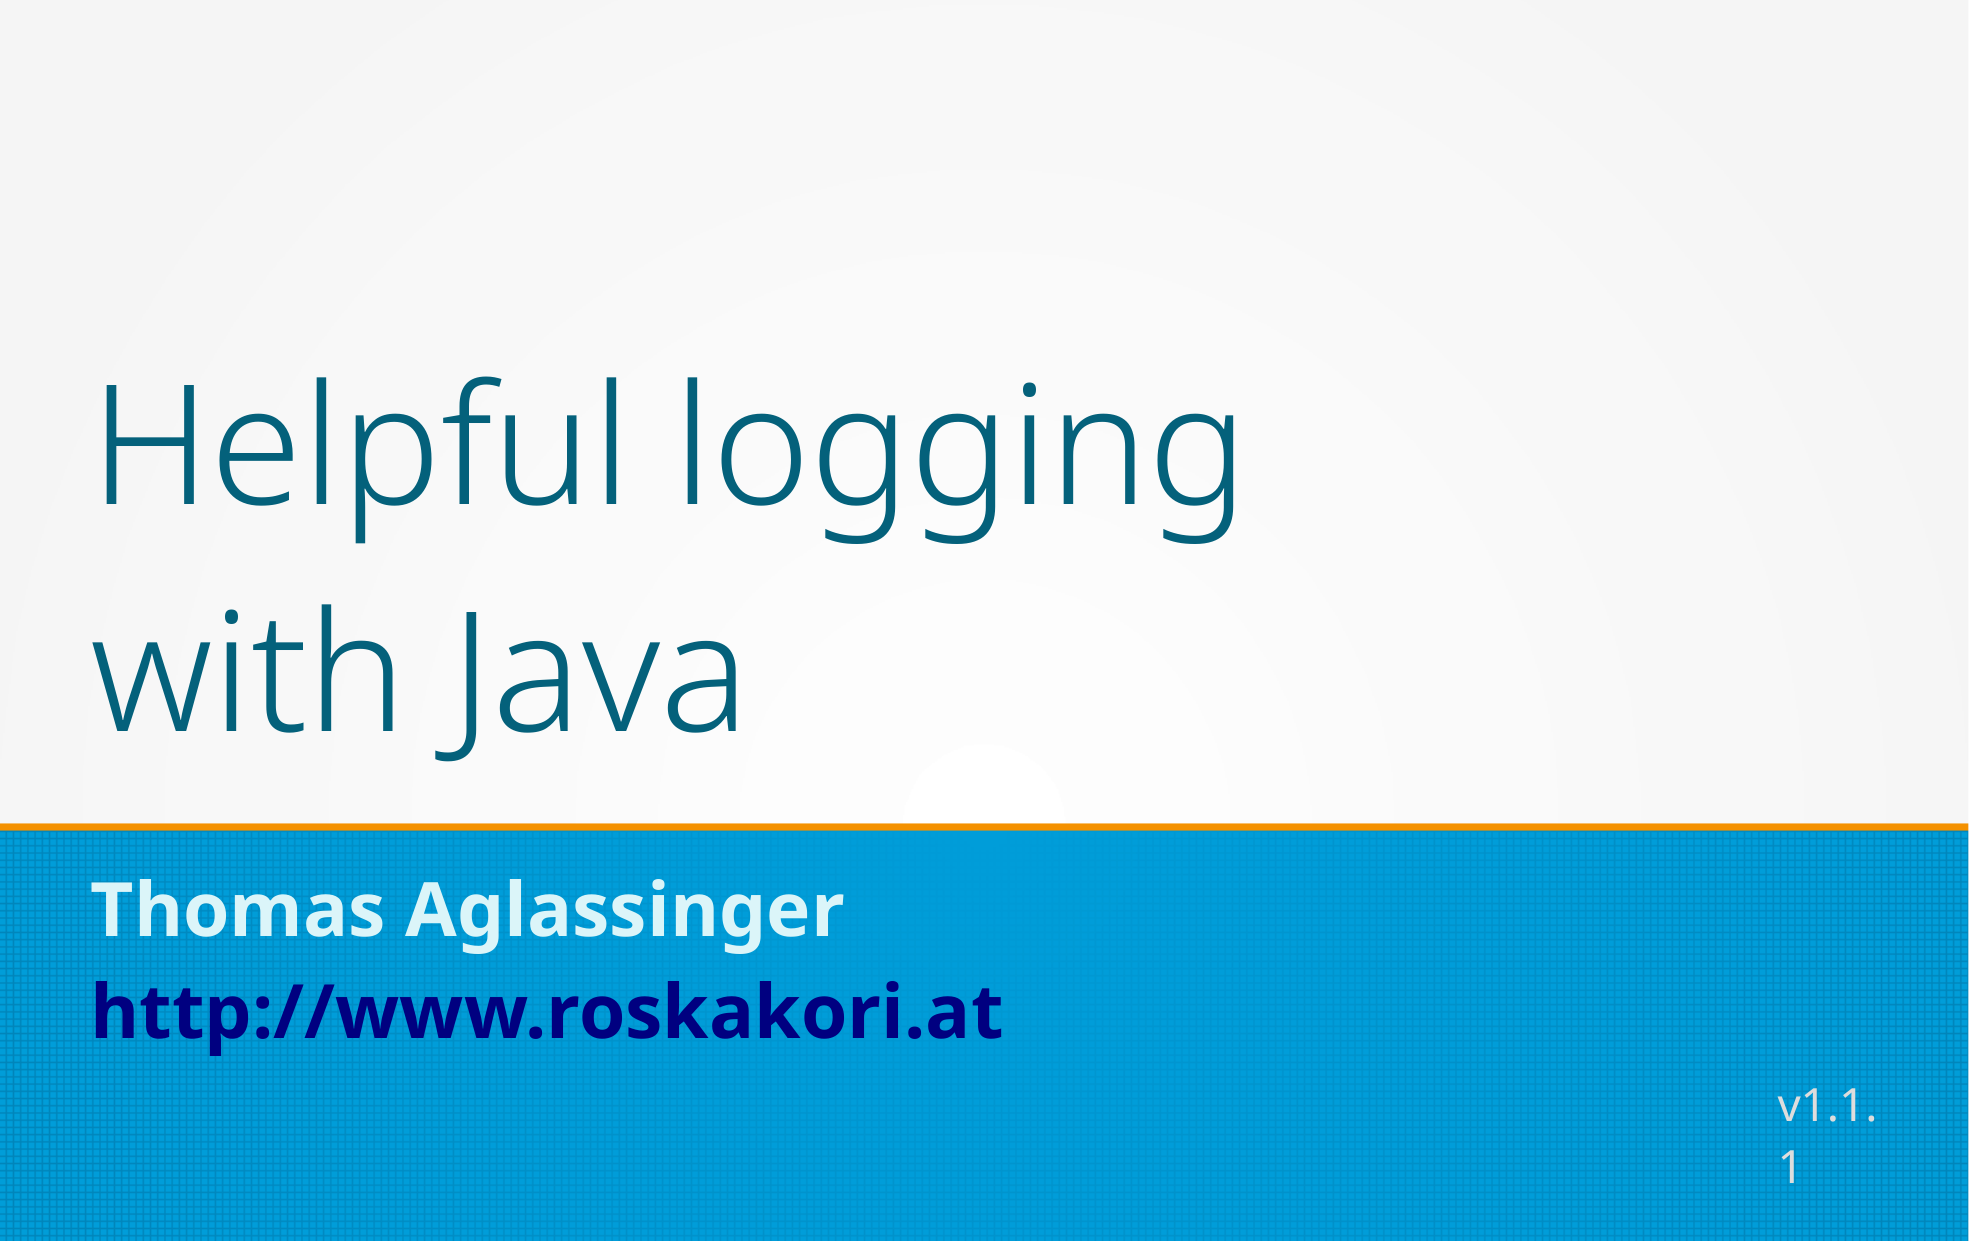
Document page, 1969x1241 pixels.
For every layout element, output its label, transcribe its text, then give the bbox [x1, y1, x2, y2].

text_box v1.1.1 [1771, 1100, 1897, 1170]
title Helpful logging with Java [90, 49, 1862, 781]
picture [0, 0, 1969, 830]
subtitle Thomas Aglassinger http://www.roskakori.at [90, 855, 1861, 1111]
